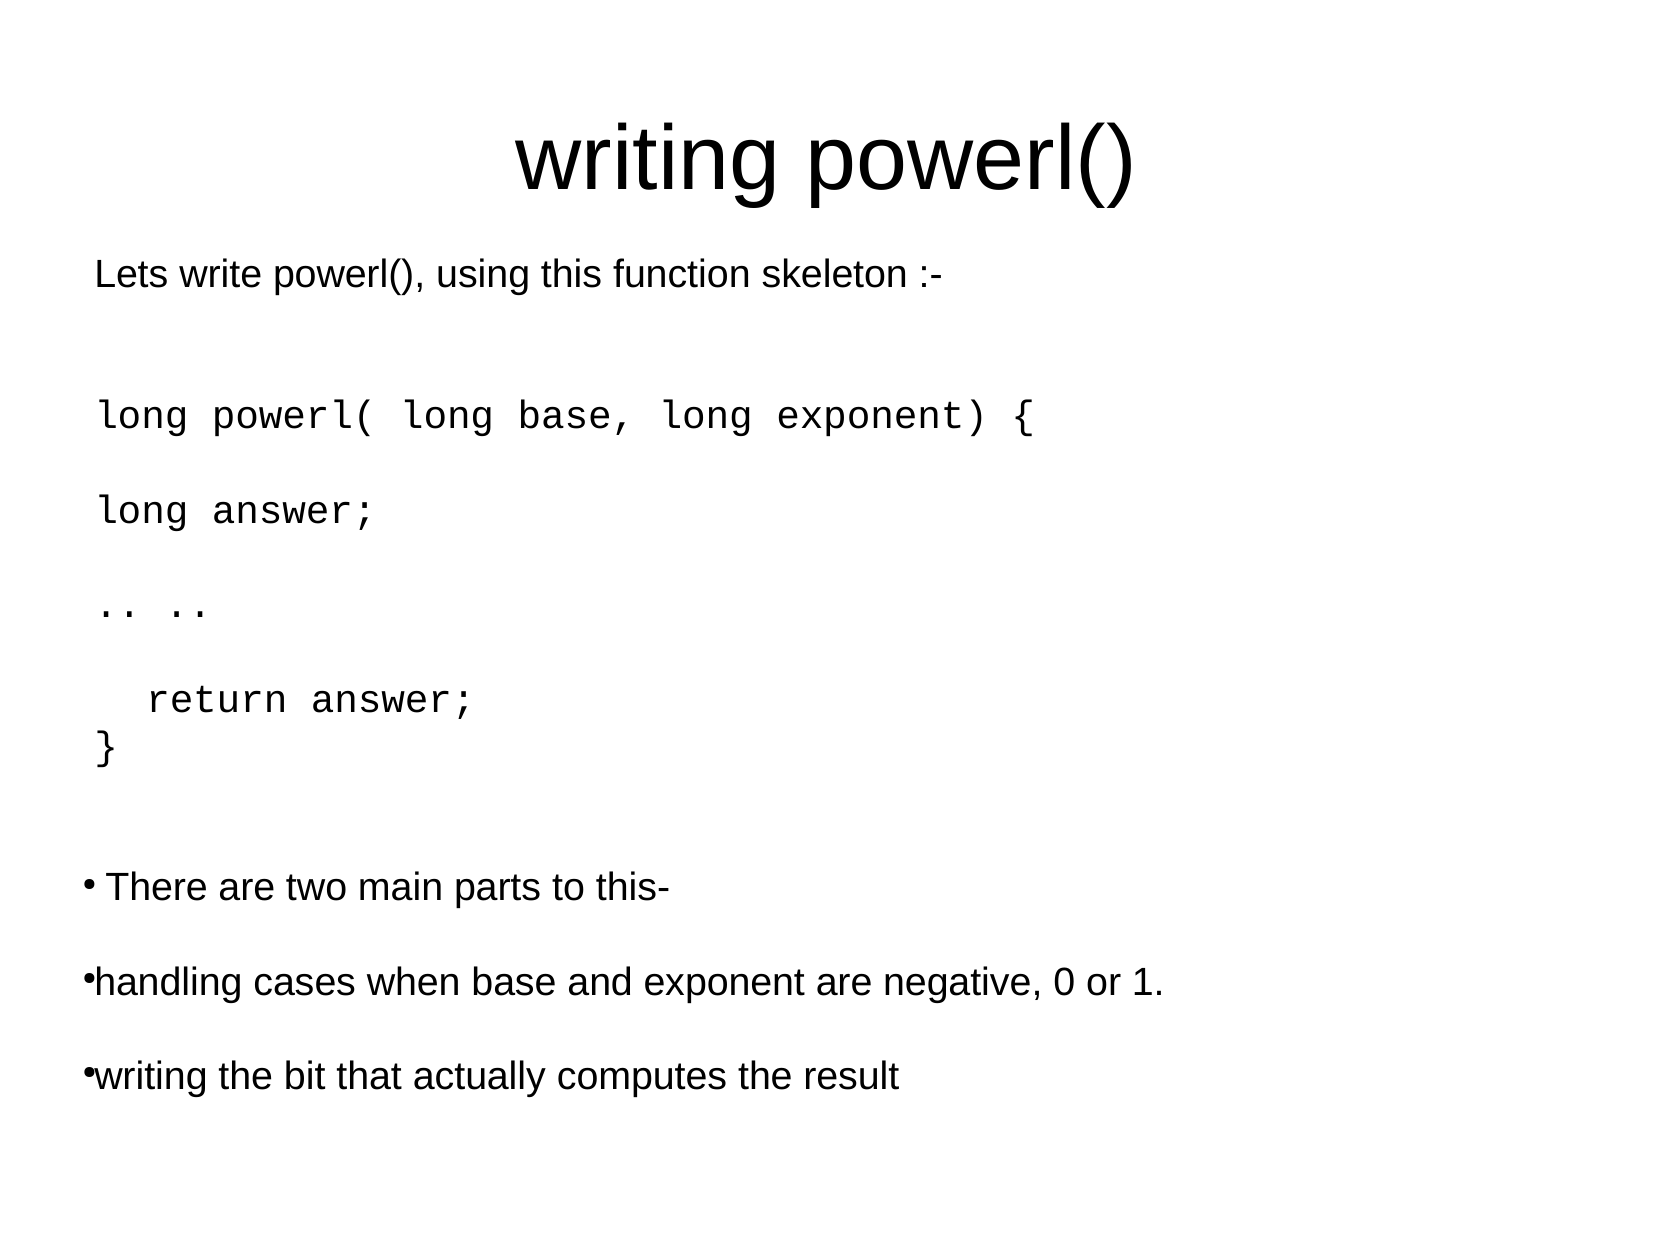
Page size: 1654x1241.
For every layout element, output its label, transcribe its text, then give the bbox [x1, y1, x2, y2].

title writing powerl() [82, 49, 1571, 248]
subtitle Lets write powerl(), using this function skeleton :- long powerl( long base, long exponent) { long answer; .. .. return answer; } There are two main parts to this- handling cases when base and exponent are negative, 0 or 1. writing the bit that actually computes the result [82, 248, 1595, 1098]
